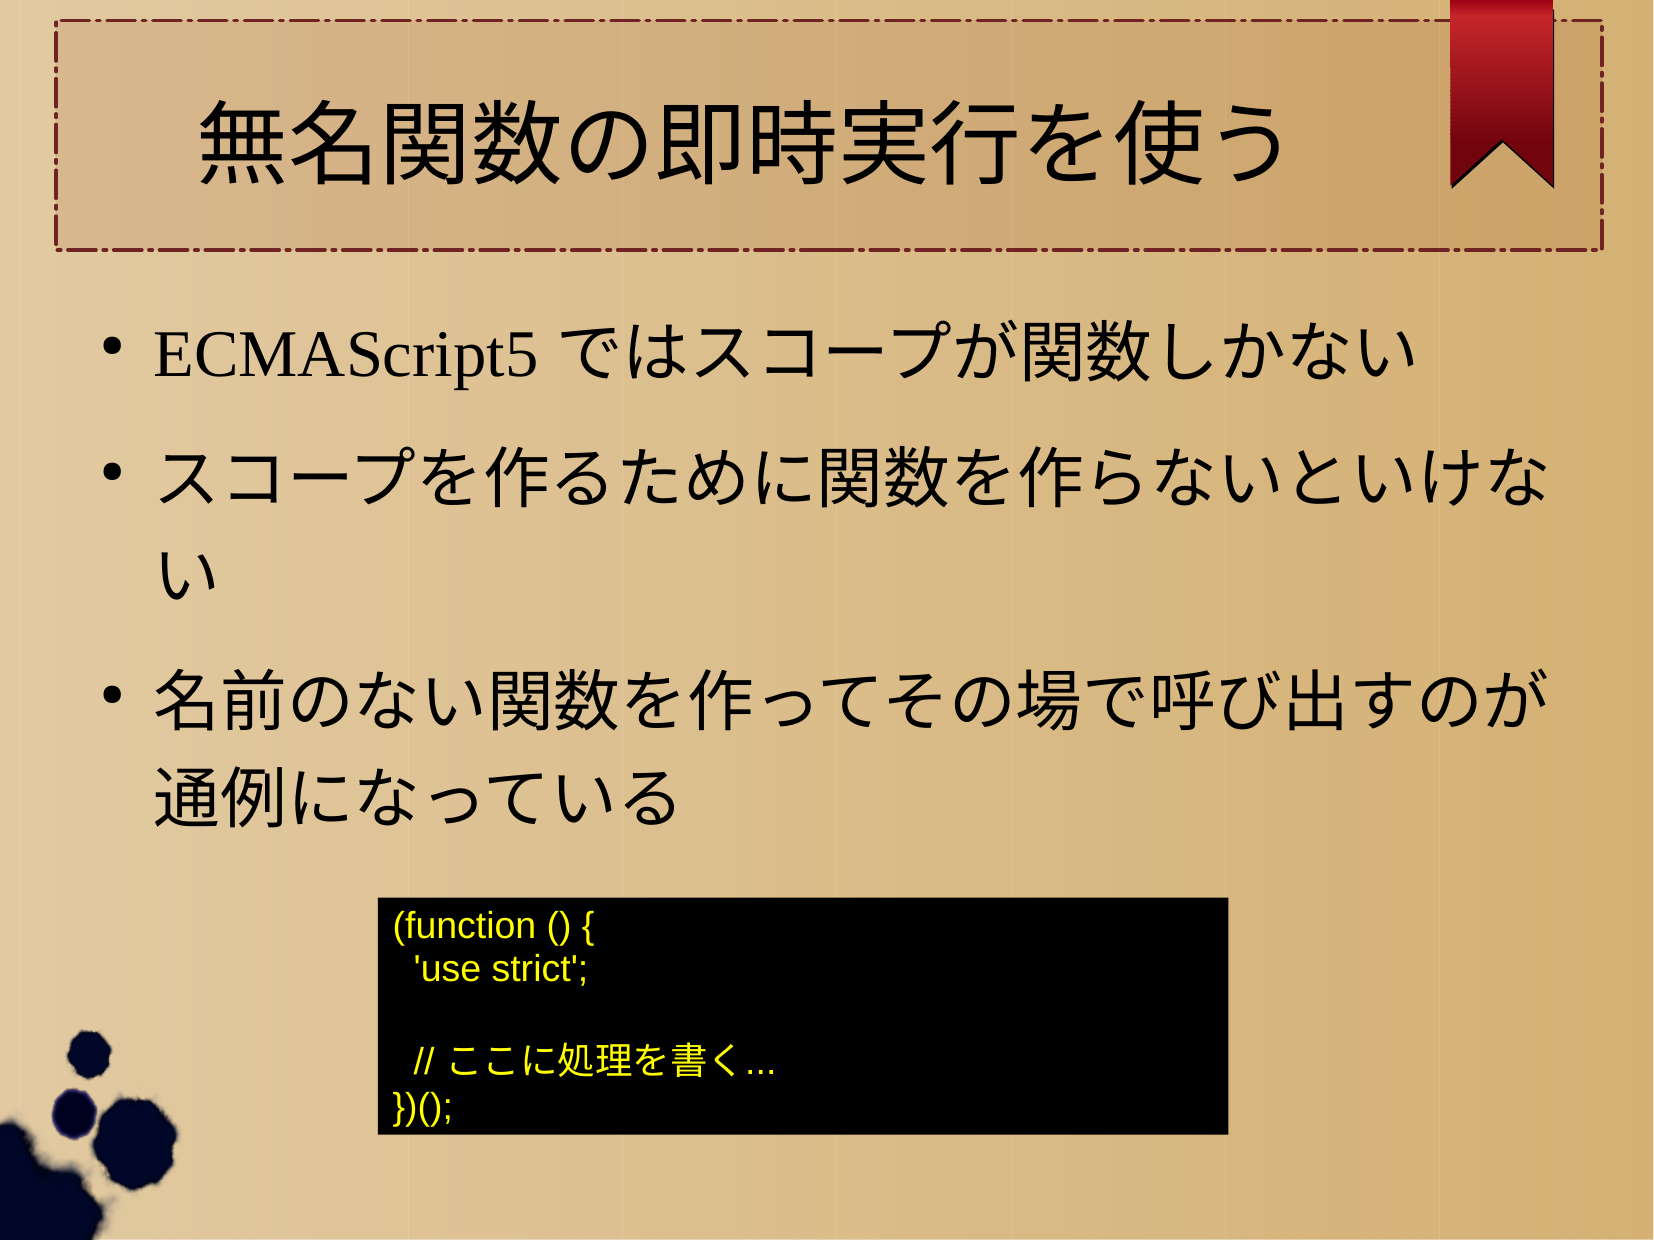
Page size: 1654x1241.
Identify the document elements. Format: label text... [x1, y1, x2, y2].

list ECMAScript5 ではスコープが関数しかない スコープを作るために関数を作らないといけない 名前のない関数を作ってその場で呼び出すのが通例になっている [82, 299, 1571, 1019]
title 無名関数の即時実行を使う [82, 47, 1412, 229]
text_box (function () { 'use strict'; // ここに処理を書く... })(); [377, 897, 1229, 1119]
